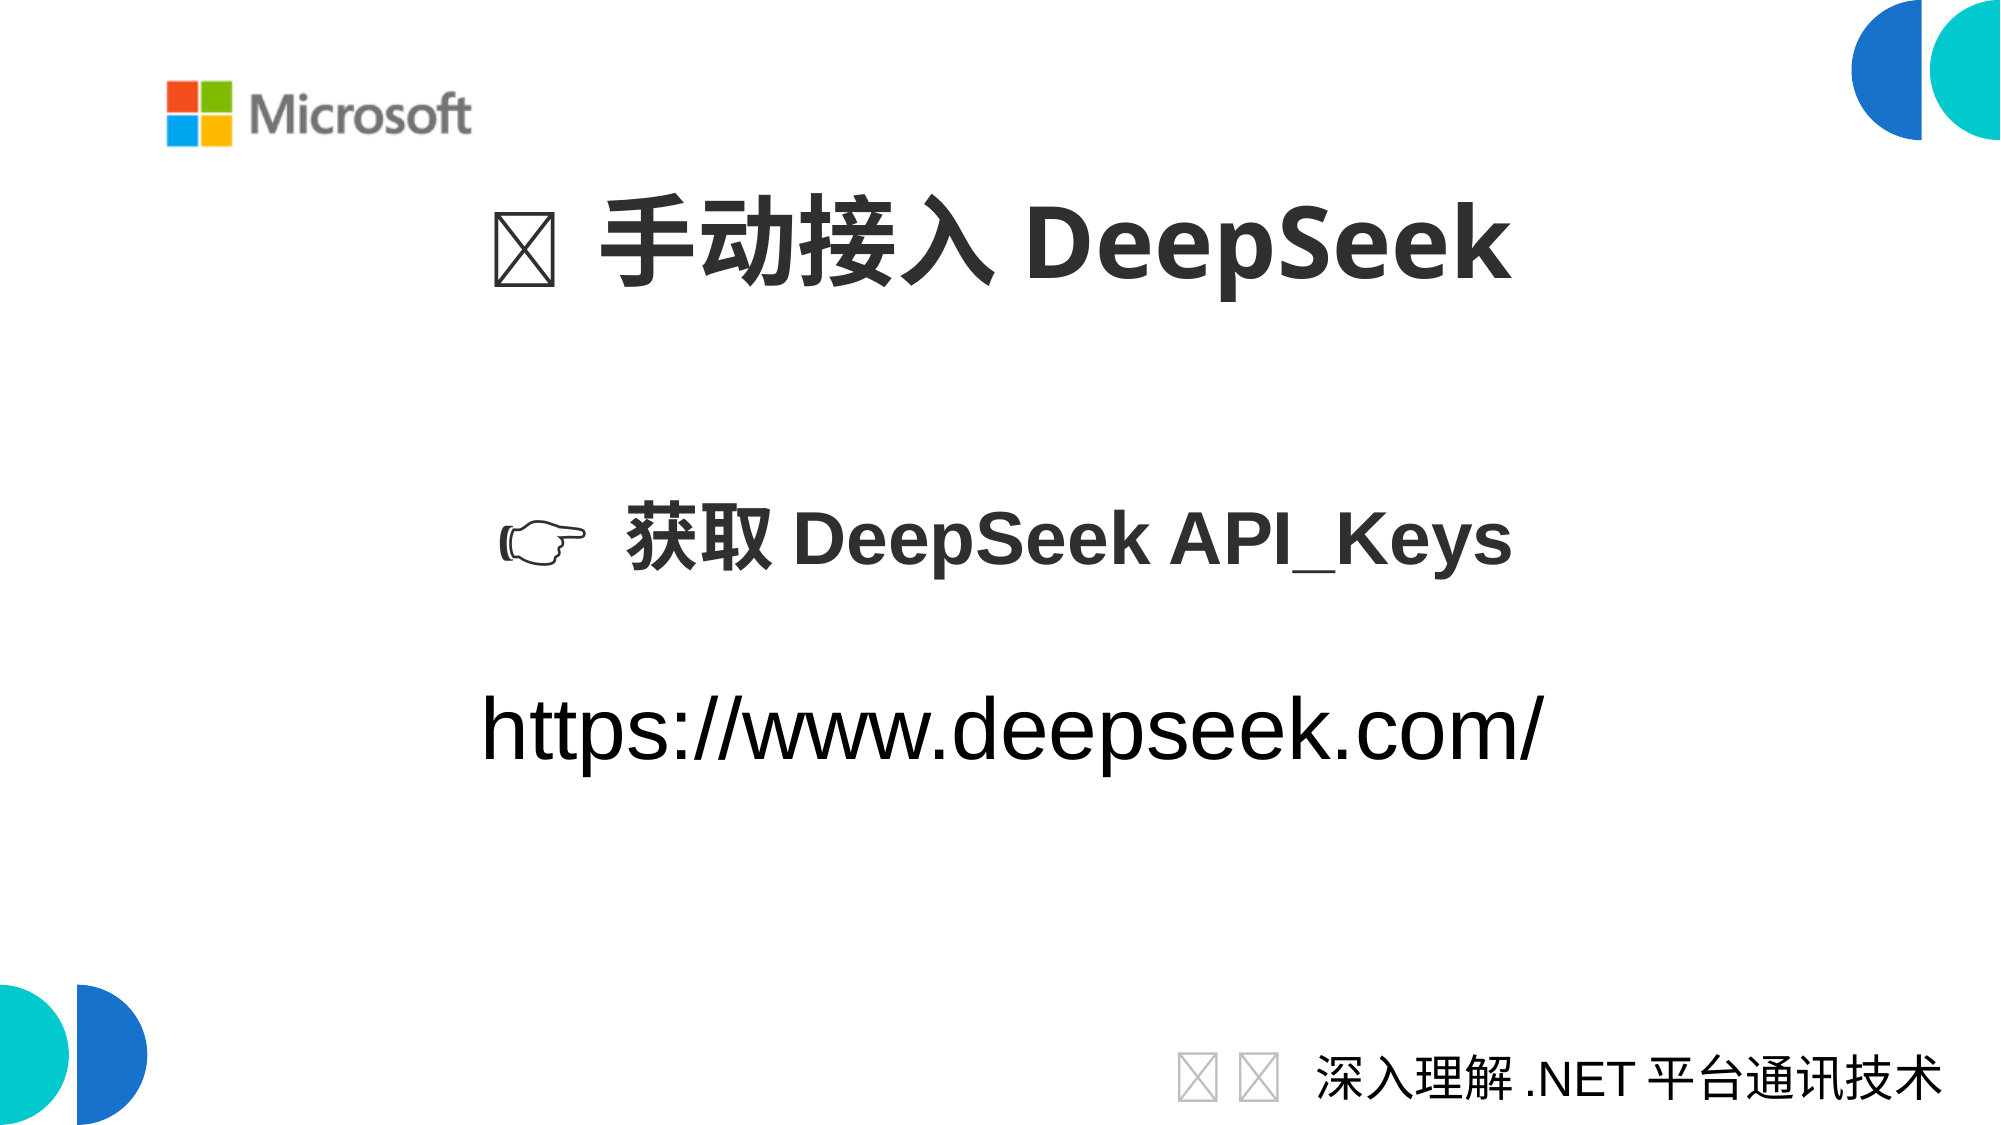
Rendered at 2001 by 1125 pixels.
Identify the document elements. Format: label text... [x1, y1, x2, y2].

picture [85, 41, 552, 189]
title 🚀 手动接入DeepSeek [138, 145, 1862, 332]
text_box 👉 获取DeepSeek API_Keys [213, 437, 1800, 650]
text_box https://www.deepseek.com/ [465, 672, 1633, 786]
subtitle 🚀 🚀 深入理解.NET平台通讯技术 [1173, 1046, 1952, 1107]
